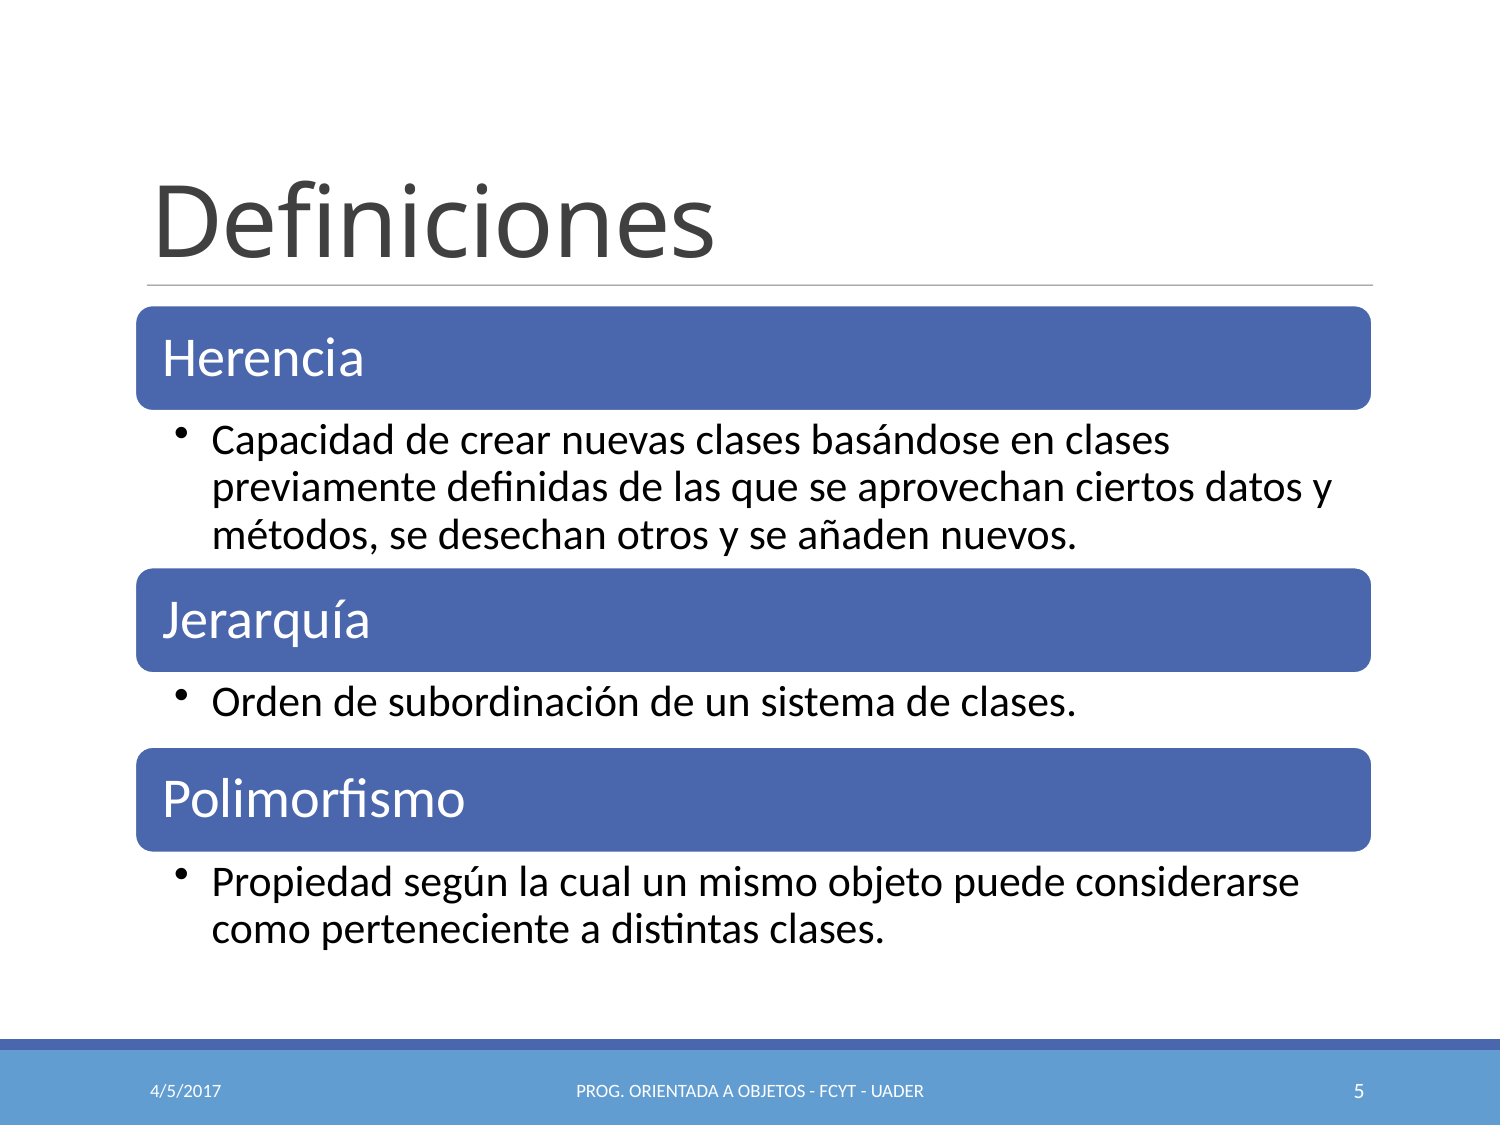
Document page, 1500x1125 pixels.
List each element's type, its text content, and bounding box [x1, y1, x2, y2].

text_box Orden de subordinación de un sistema de clases. [134, 673, 1373, 747]
text_box Capacidad de crear nuevas clases basándose en clases previamente definidas de las que se aprovechan ciertos datos y métodos, se desechan otros y se añaden nuevos. [134, 411, 1373, 567]
slide_number <número> [1218, 1059, 1380, 1120]
footer Prog. Orientada a Objetos - FCyT - UADER [453, 1059, 1047, 1120]
text_box Propiedad según la cual un mismo objeto puede considerarse como perteneciente a distintas clases. [134, 852, 1373, 961]
title Definiciones [135, 47, 1373, 285]
text_box Jerarquía [134, 567, 1373, 673]
text_box Polimorfismo [134, 746, 1373, 852]
text_box Herencia [134, 304, 1373, 411]
slide_number 4/5/2017 [135, 1059, 440, 1120]
